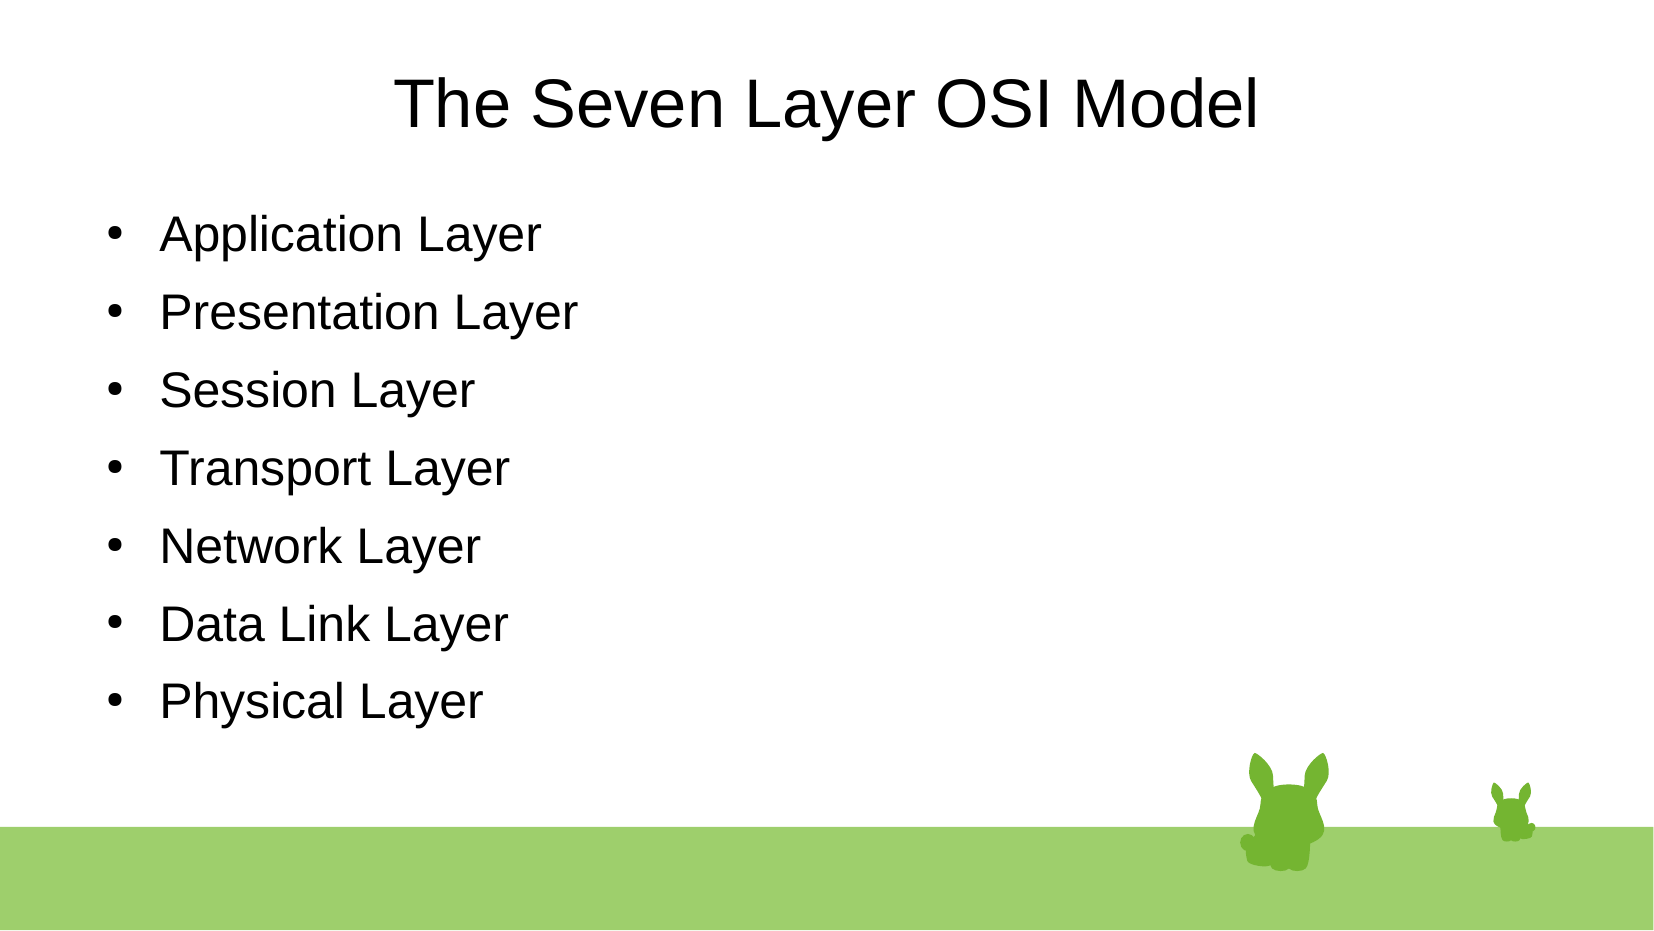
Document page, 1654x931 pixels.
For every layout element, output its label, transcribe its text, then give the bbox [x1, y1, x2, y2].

list Application Layer Presentation Layer Session Layer Transport Layer Network Layer Data Link Layer Physical Layer [88, 206, 1565, 739]
title The Seven Layer OSI Model [88, 29, 1565, 178]
